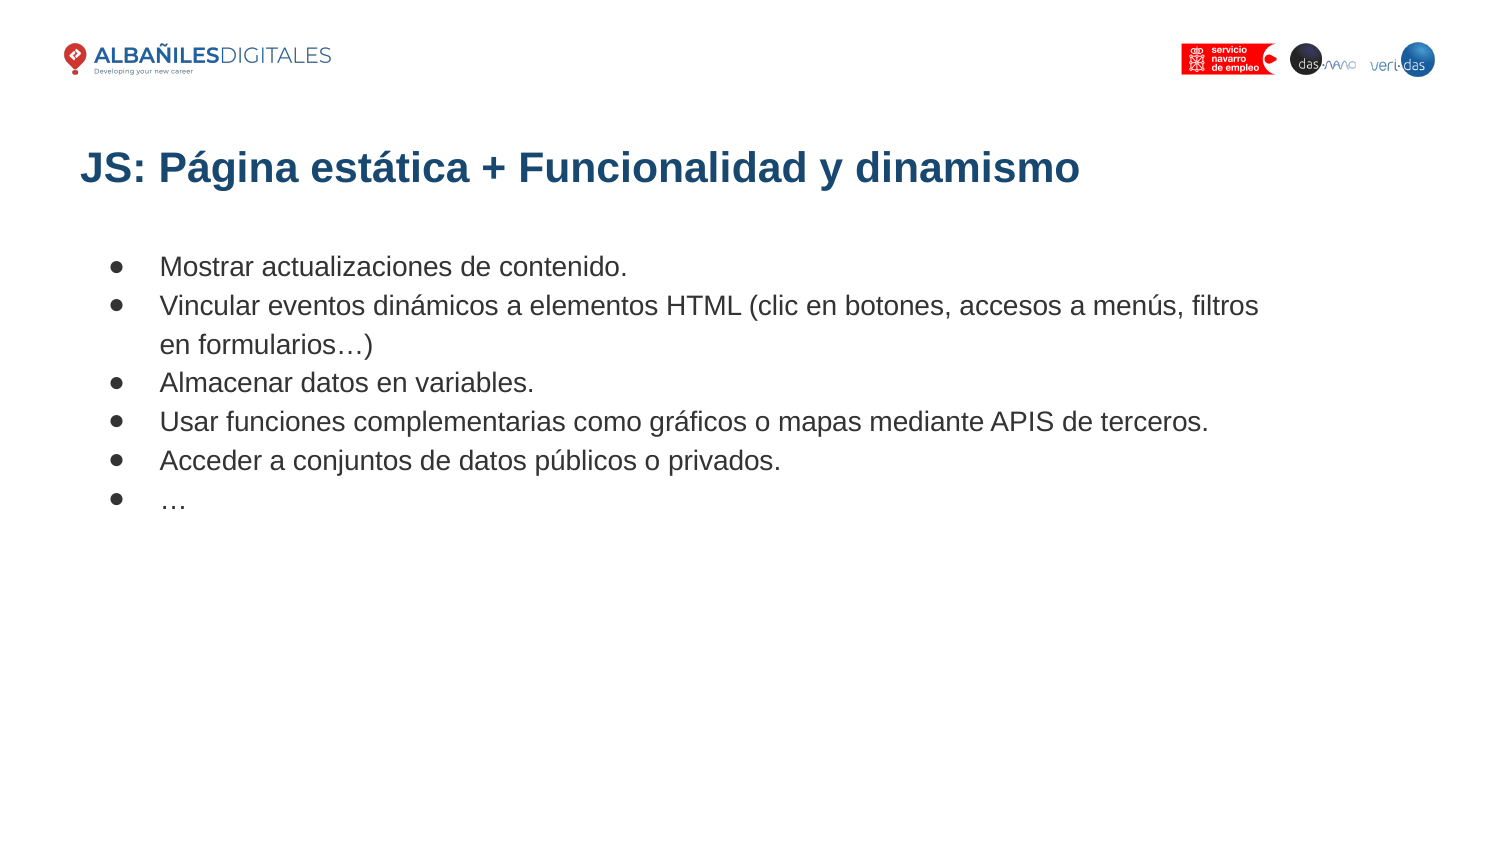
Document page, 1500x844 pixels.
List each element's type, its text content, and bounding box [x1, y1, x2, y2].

picture [1290, 43, 1356, 75]
picture [64, 43, 332, 75]
text_box JS: Página estática + Funcionalidad y dinamismo [80, 129, 1182, 228]
picture [1370, 42, 1435, 77]
picture [1181, 43, 1277, 75]
text_box Mostrar actualizaciones de contenido. Vincular eventos dinámicos a elementos HTML (clic en botones, accesos a menús, filtros en formularios…) Almacenar datos en variables. Usar funciones complementarias como gráficos o mapas mediante APIS de terceros. Acceder a conjuntos de datos públicos o privados. … [69, 228, 1310, 661]
